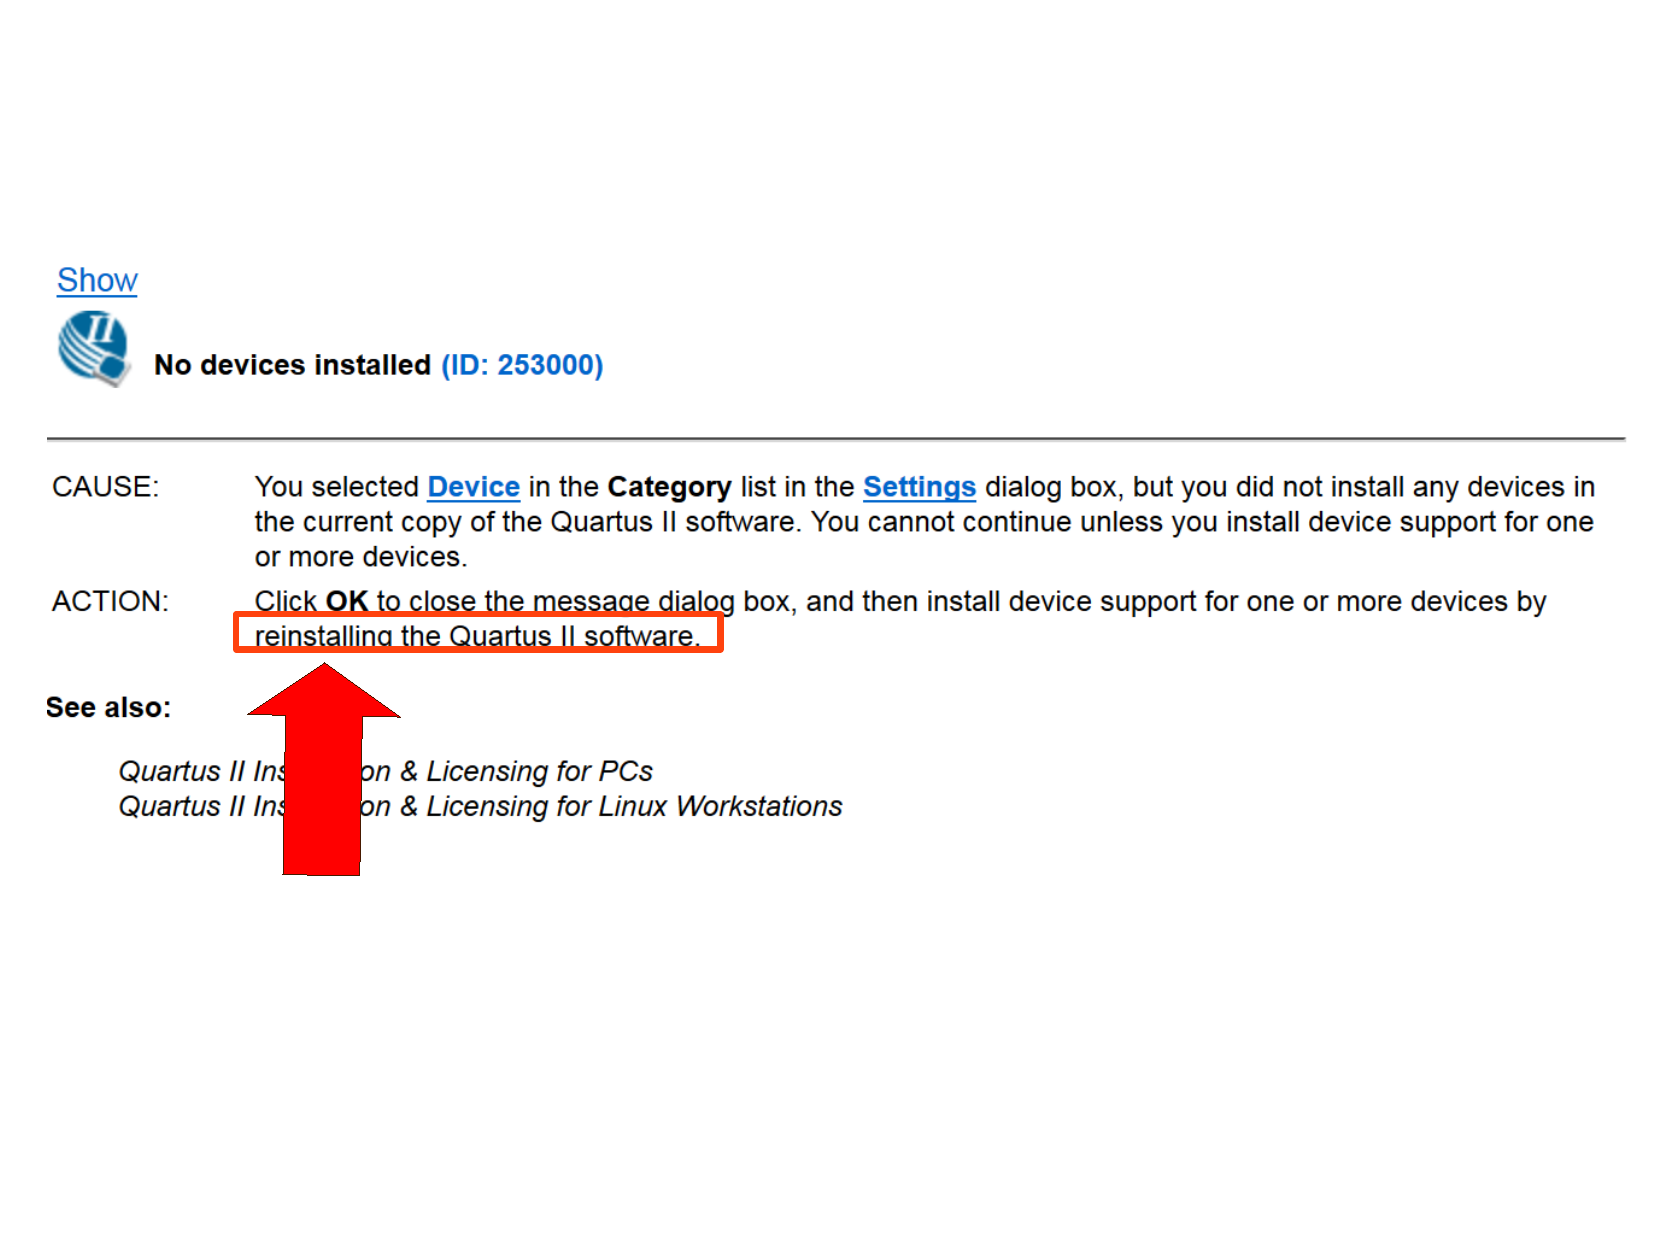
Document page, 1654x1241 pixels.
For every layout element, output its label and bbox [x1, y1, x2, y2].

text_box [247, 662, 401, 876]
picture [47, 259, 1648, 839]
